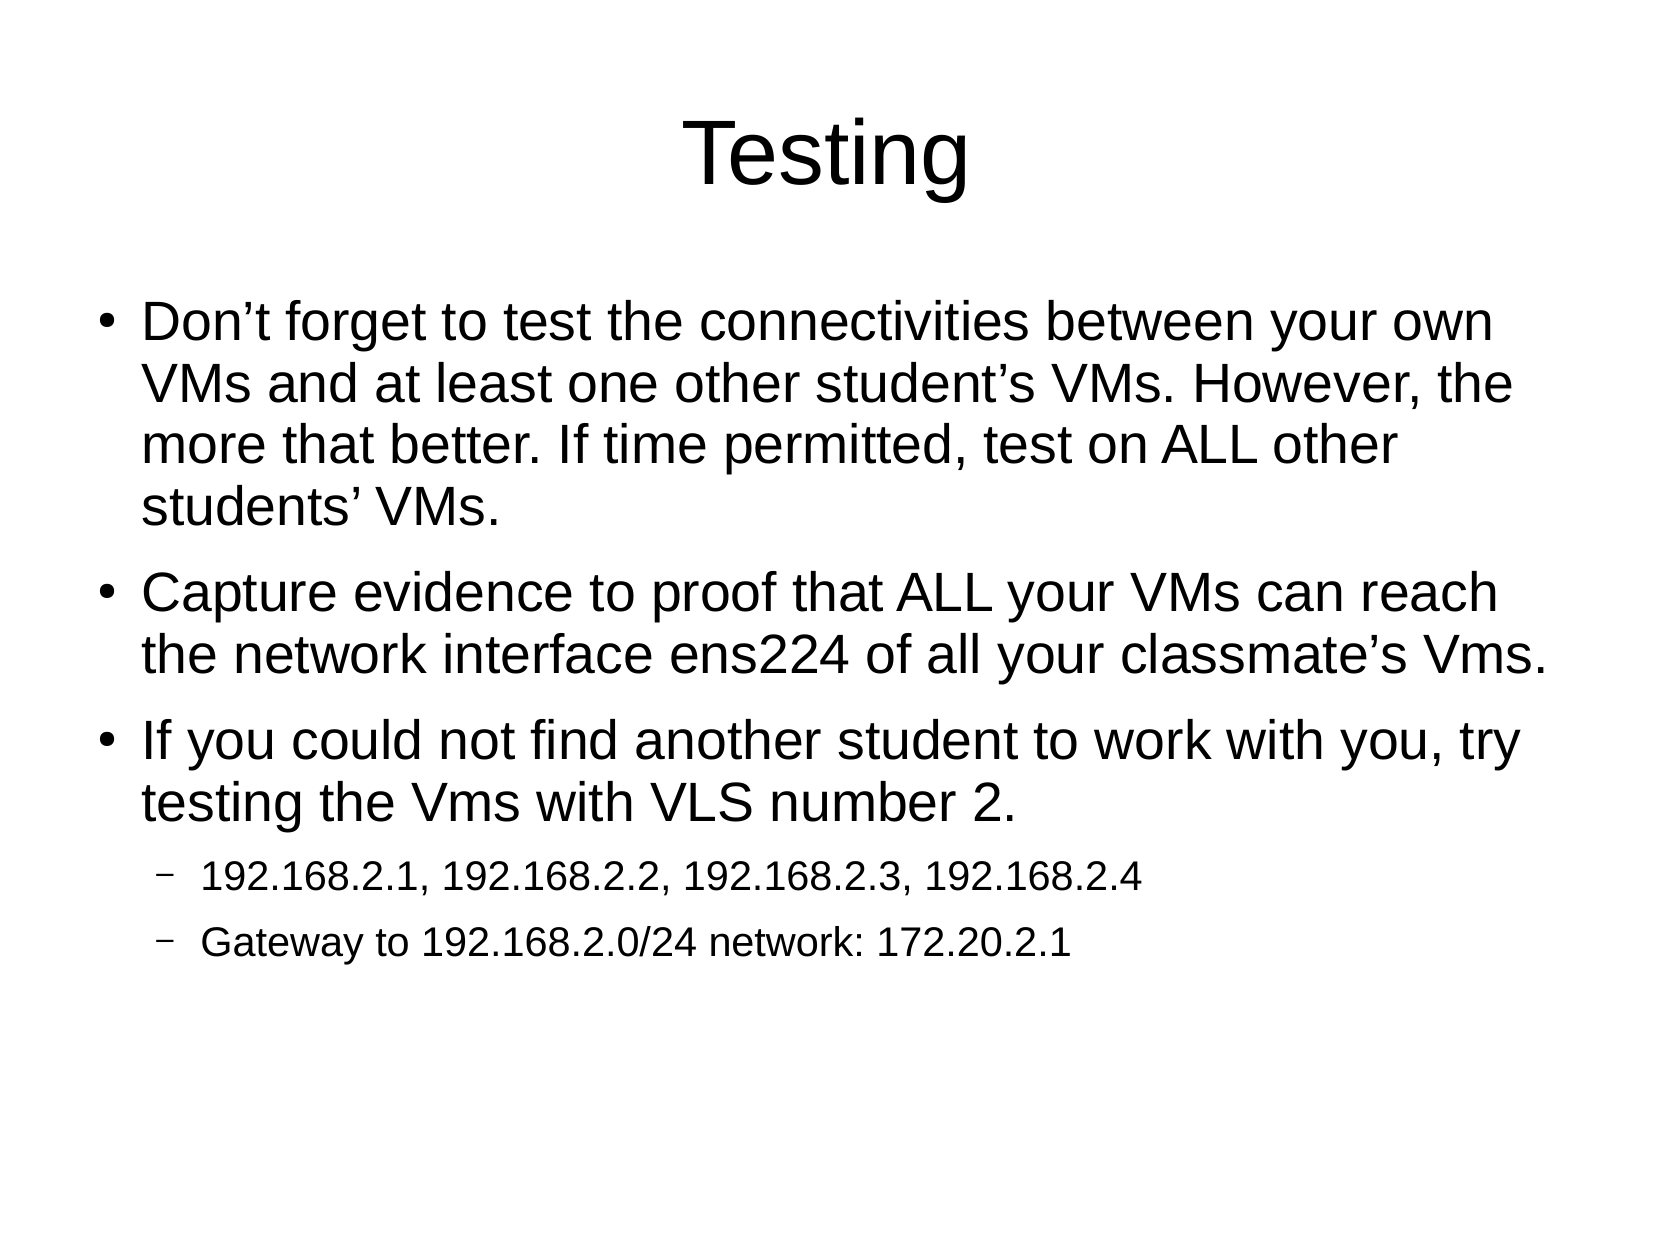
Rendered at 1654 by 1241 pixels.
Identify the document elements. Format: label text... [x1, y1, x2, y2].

title Testing [82, 49, 1571, 257]
list Don’t forget to test the connectivities between your own VMs and at least one other student’s VMs. However, the more that better. If time permitted, test on ALL other students’ VMs. Capture evidence to proof that ALL your VMs can reach the network interface ens224 of all your classmate’s Vms. If you could not find another student to work with you, try testing the Vms with VLS number 2. 192.168.2.1, 192.168.2.2, 192.168.2.3, 192.168.2.4 Gateway to 192.168.2.0/24 network: 172.20.2.1 [82, 290, 1571, 1010]
